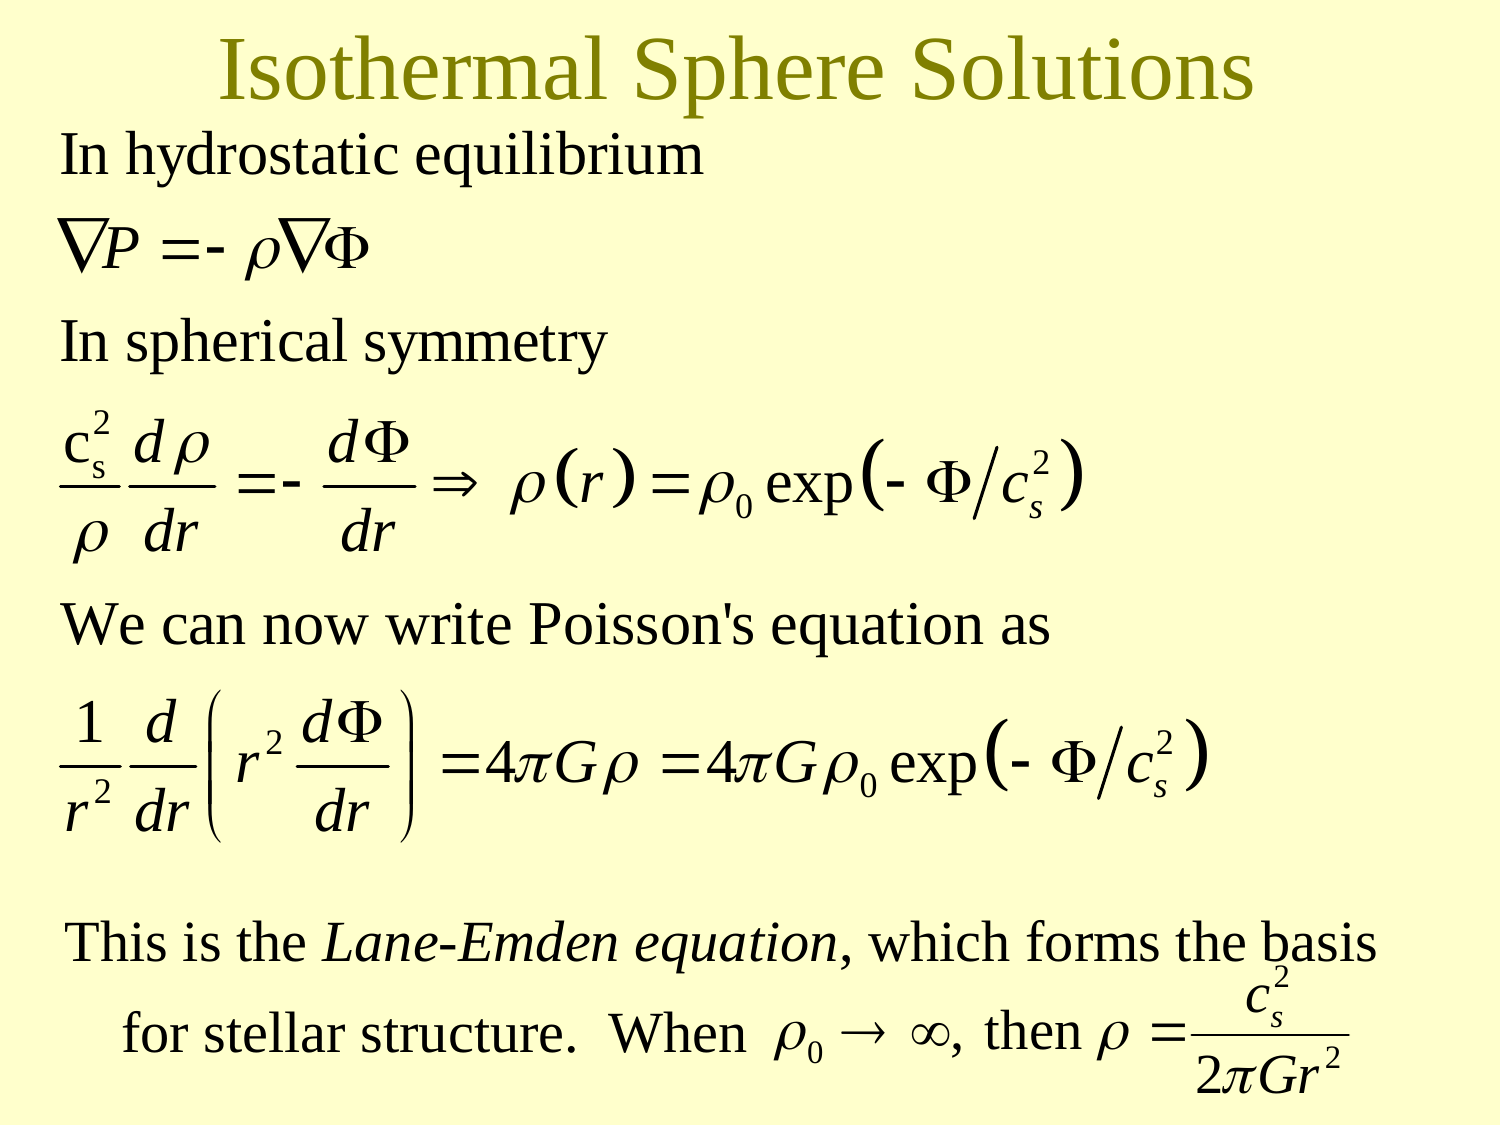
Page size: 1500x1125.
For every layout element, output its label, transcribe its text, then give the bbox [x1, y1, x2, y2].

list This is the Lane-Emden equation, which forms the basis for stellar structure. When [50, 875, 1450, 1075]
title Isothermal Sphere Solutions [99, 0, 1375, 125]
chart [50, 118, 1213, 856]
chart [762, 950, 1363, 1106]
